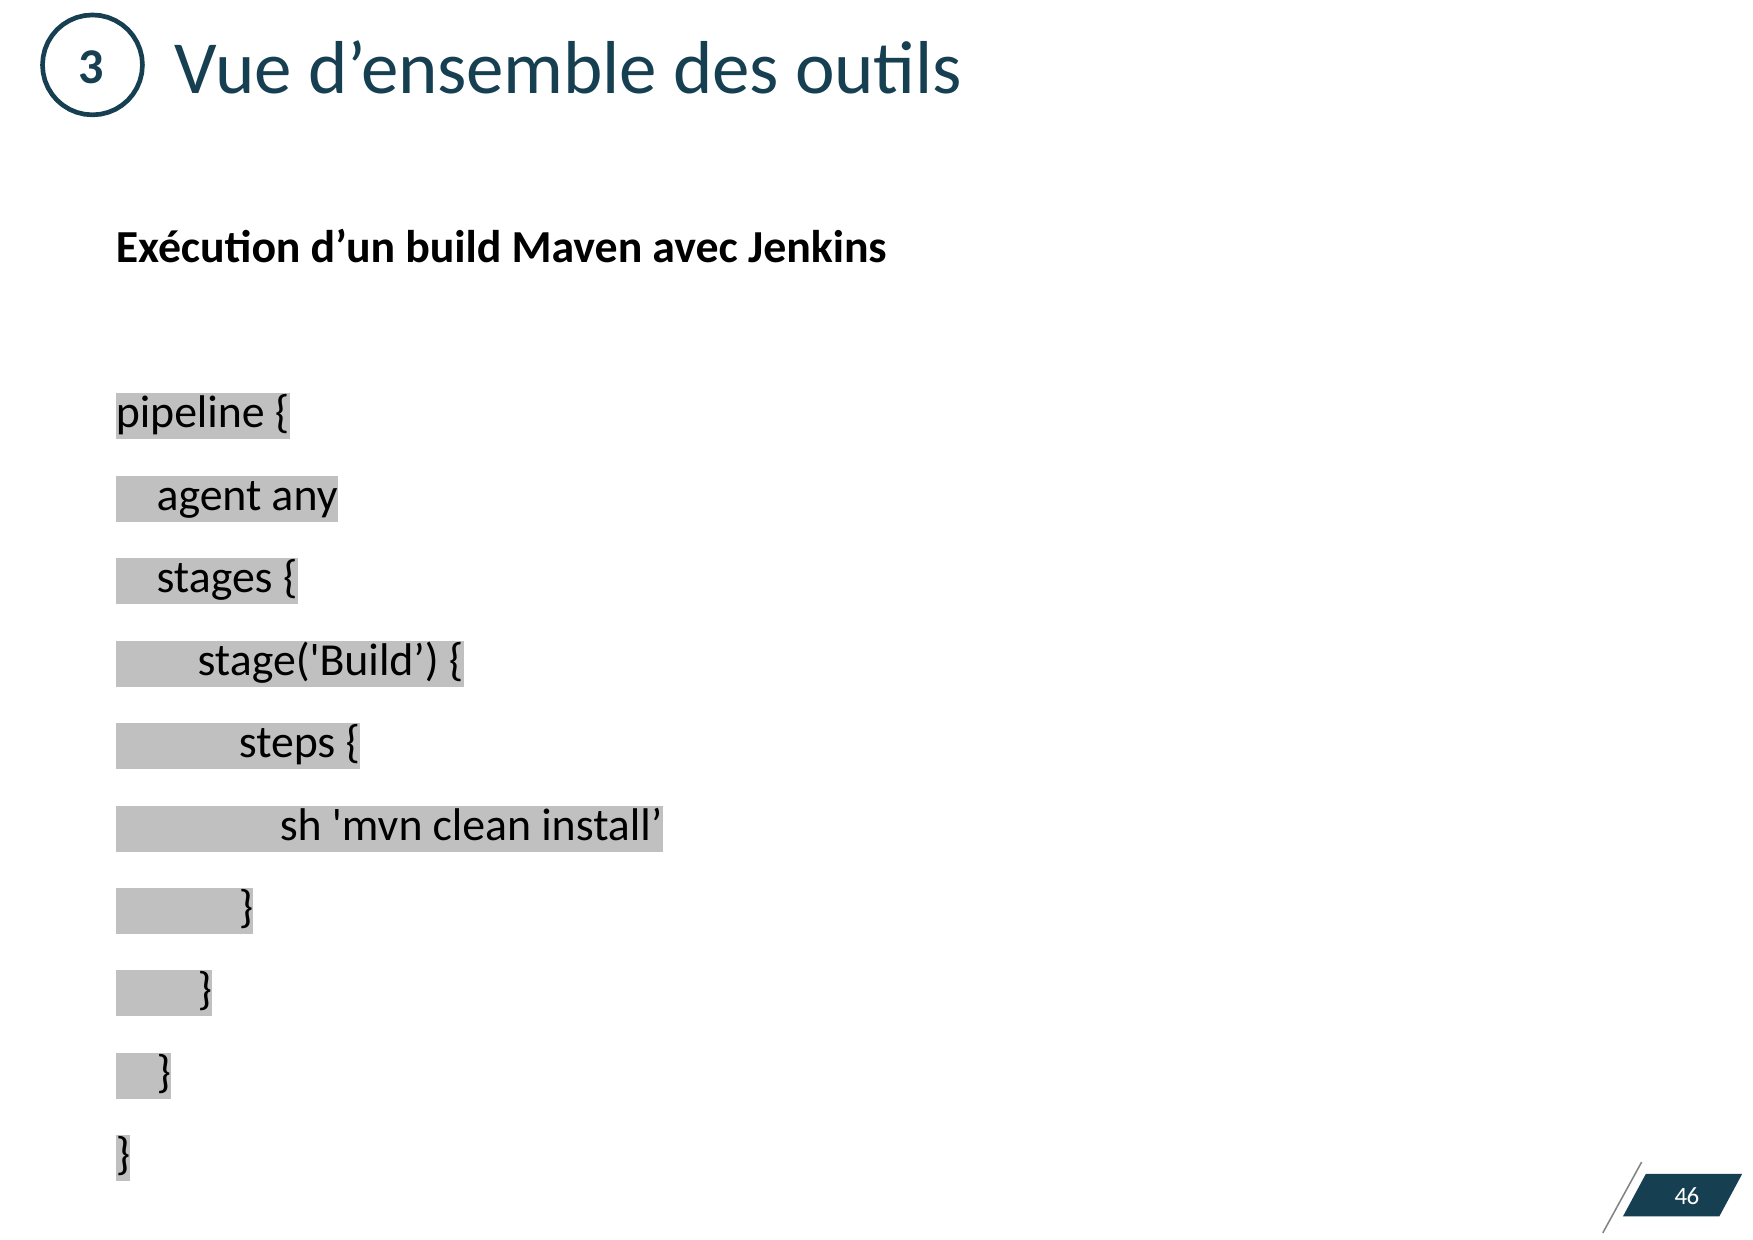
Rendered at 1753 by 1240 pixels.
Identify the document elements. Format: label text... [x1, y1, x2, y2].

text_box 3 [76, 31, 109, 94]
text_box Exécution d’un build Maven avec Jenkins pipeline { agent any stages { stage('Build’) { steps { sh 'mvn clean install’ } } } } [100, 182, 1727, 1187]
title Vue d’ensemble des outils [172, 16, 1580, 182]
slide_number <number> [1661, 1187, 1718, 1240]
